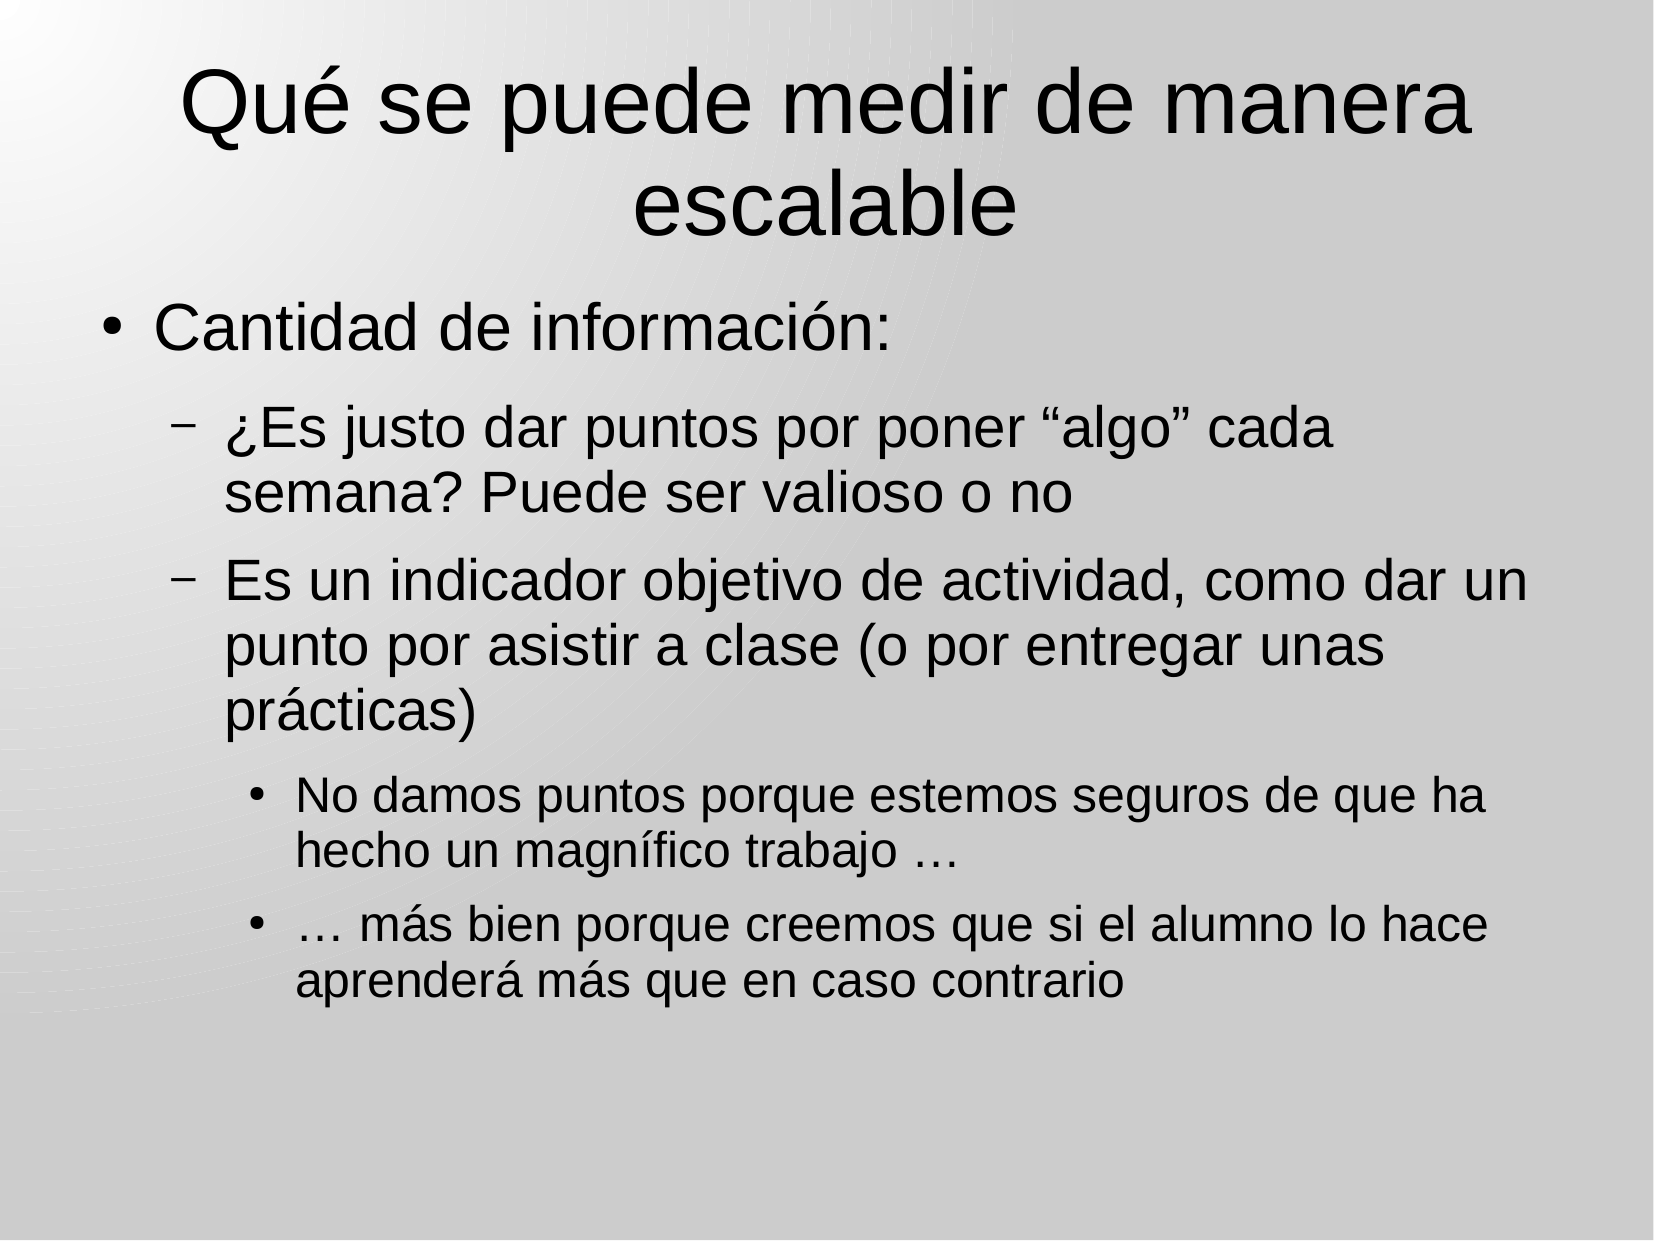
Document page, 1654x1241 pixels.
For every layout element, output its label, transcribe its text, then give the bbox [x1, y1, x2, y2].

list Cantidad de información: ¿Es justo dar puntos por poner “algo” cada semana? Puede ser valioso o no Es un indicador objetivo de actividad, como dar un punto por asistir a clase (o por entregar unas prácticas) No damos puntos porque estemos seguros de que ha hecho un magnífico trabajo … … más bien porque creemos que si el alumno lo hace aprenderá más que en caso contrario [82, 290, 1538, 1109]
title Qué se puede medir de manera escalable [82, 49, 1571, 257]
